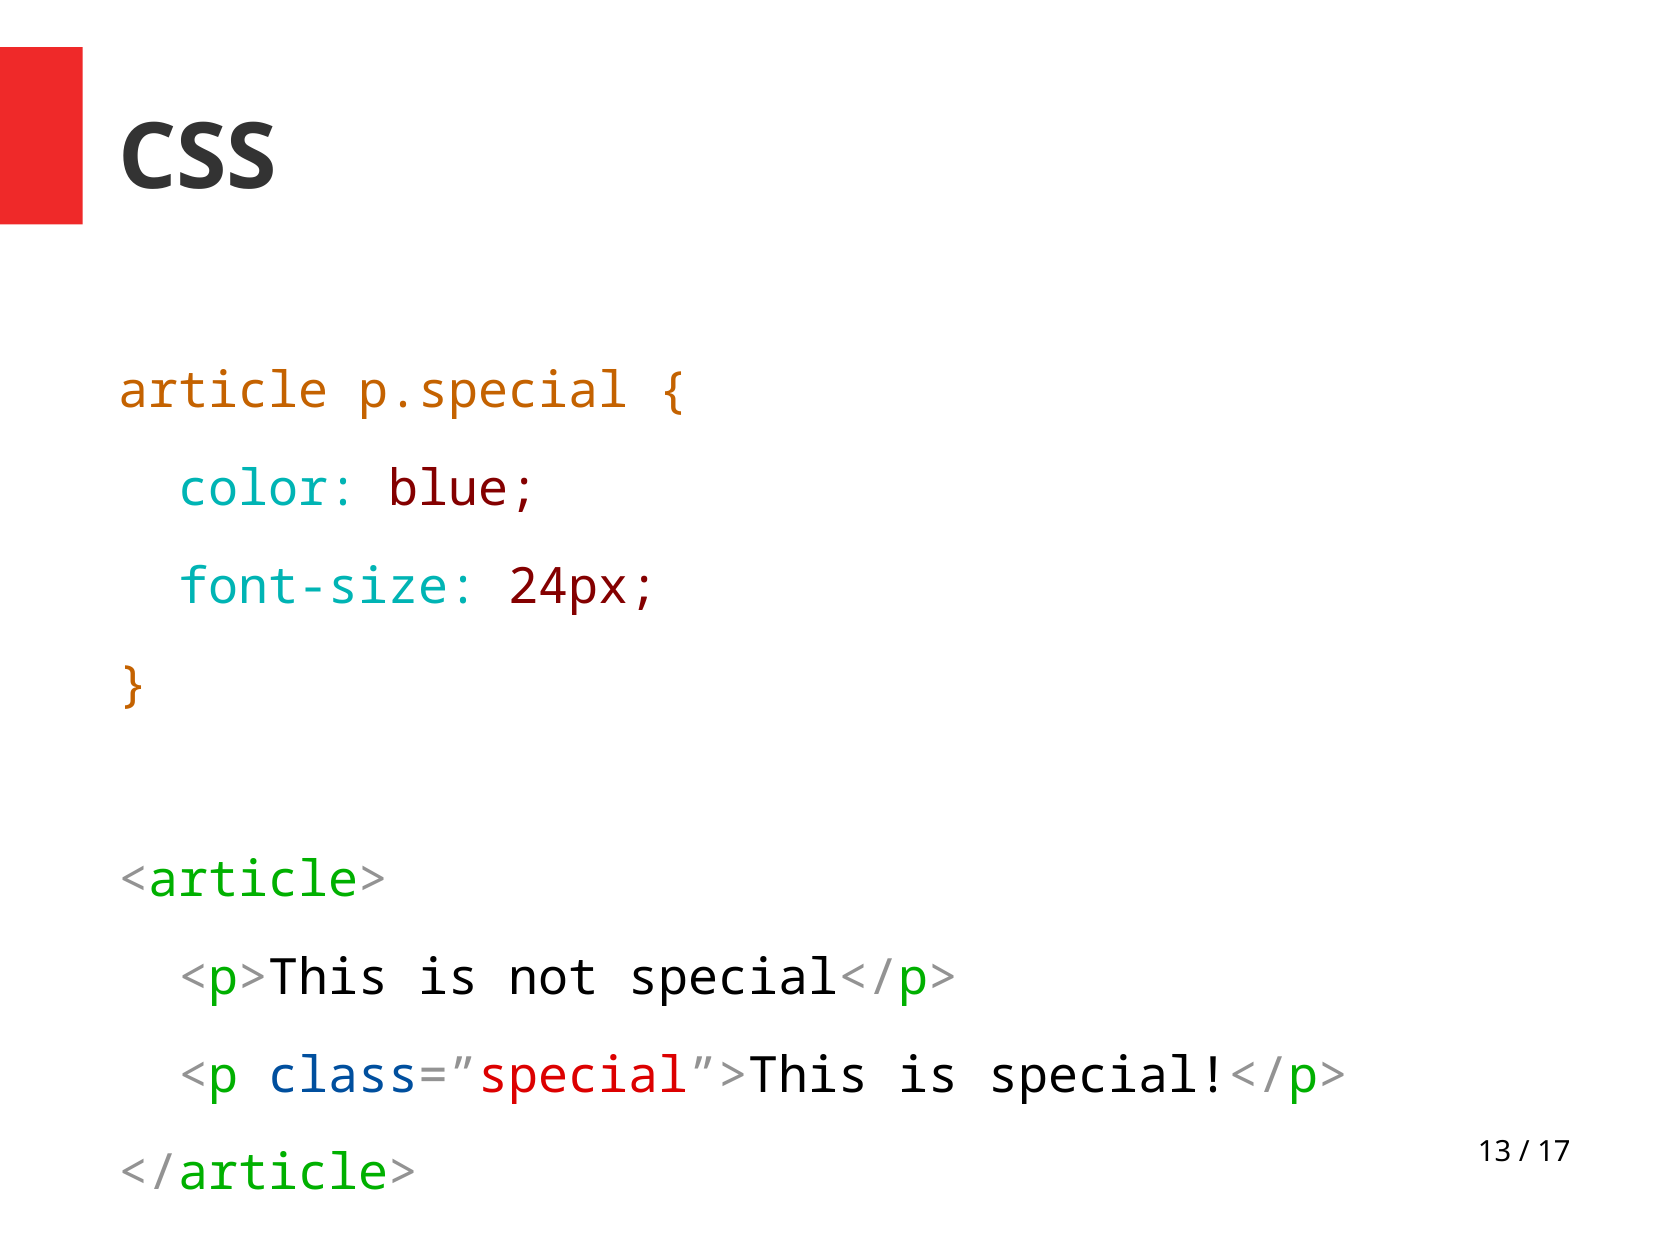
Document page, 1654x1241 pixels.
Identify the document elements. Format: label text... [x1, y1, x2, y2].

list article p.special { color: blue; font-size: 24px; } <article> <p>This is not special</p> <p class=”special”>This is special!</p> </article> <p class=”special”>This is not special either :(</p> [118, 354, 1536, 1074]
title CSS [118, 49, 1571, 257]
